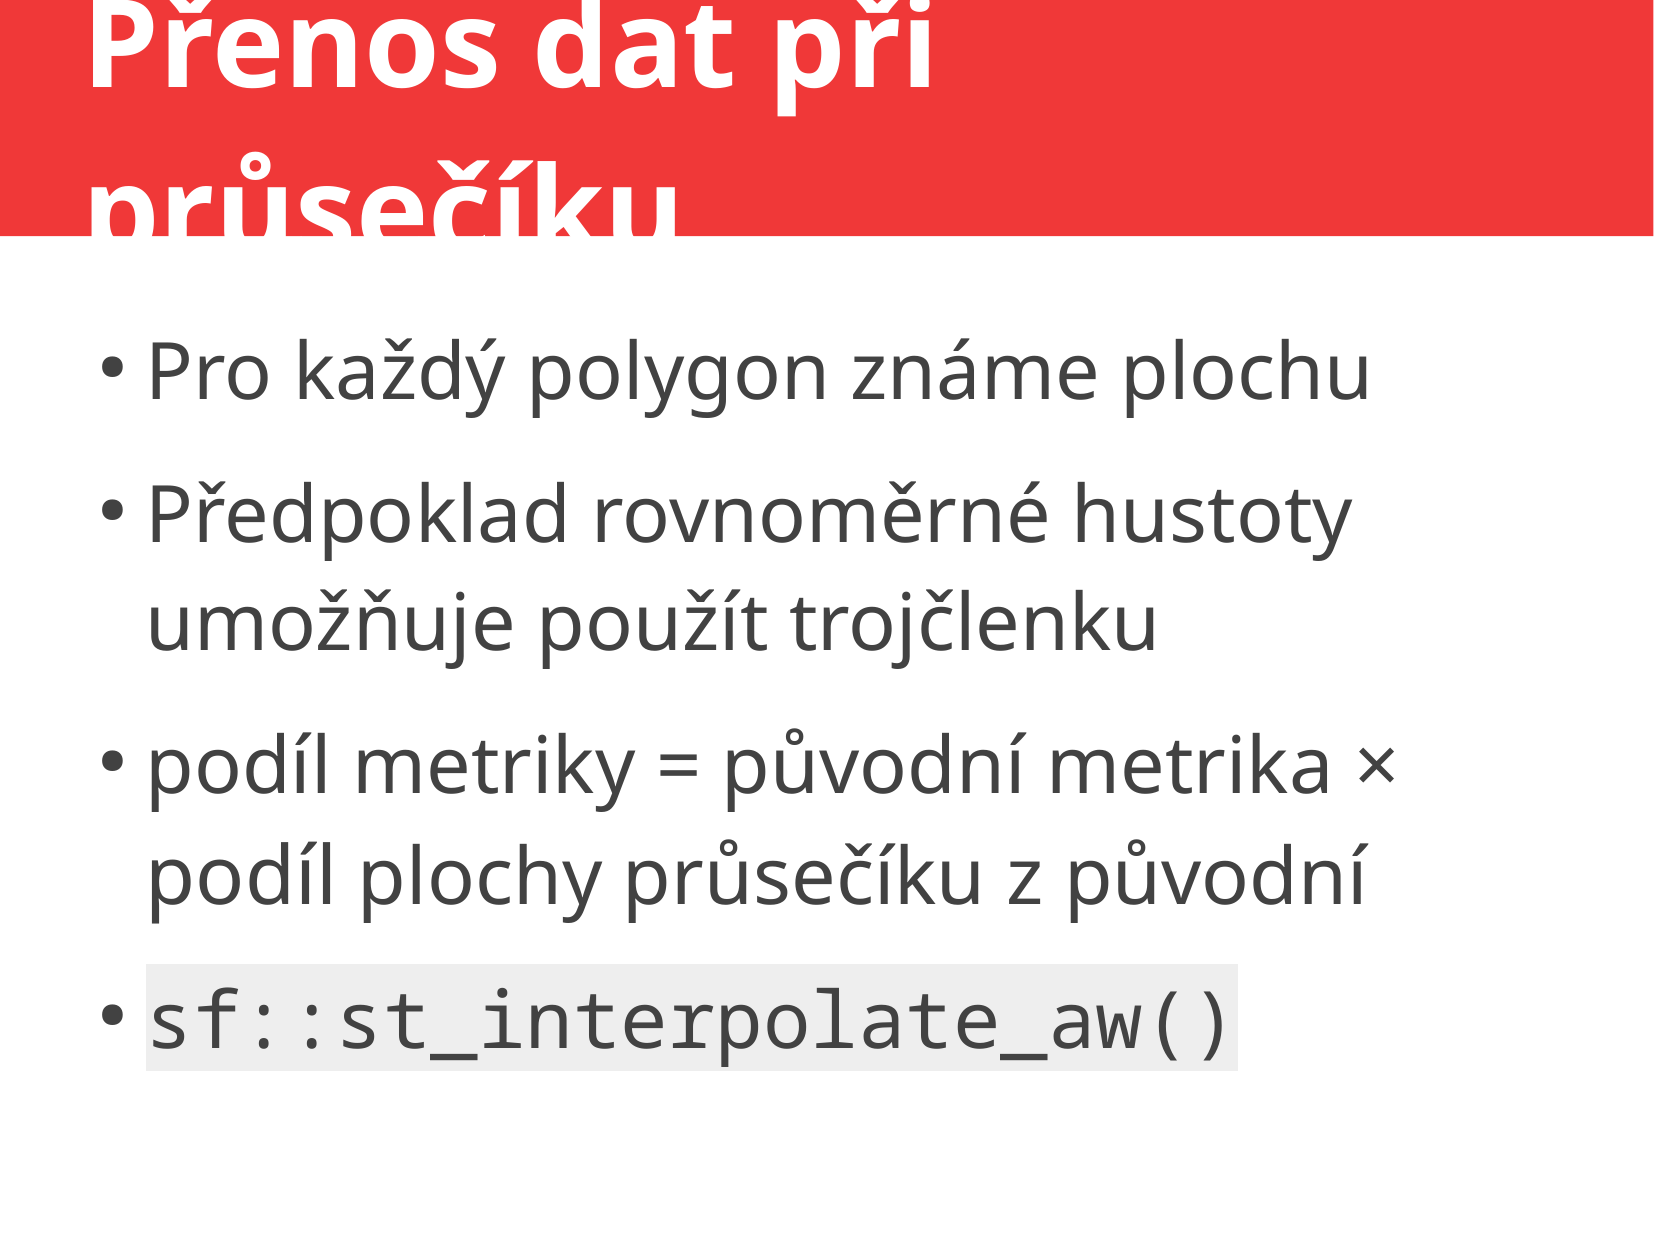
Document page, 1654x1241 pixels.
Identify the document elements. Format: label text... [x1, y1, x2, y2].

list Pro každý polygon známe plochu Předpoklad rovnoměrné hustoty umožňuje použít trojčlenku podíl metriky = původní metrika × podíl plochy průsečíku z původní sf::st_interpolate_aw() [82, 314, 1563, 1080]
title Přenos dat při průsečíku [82, 19, 1571, 227]
